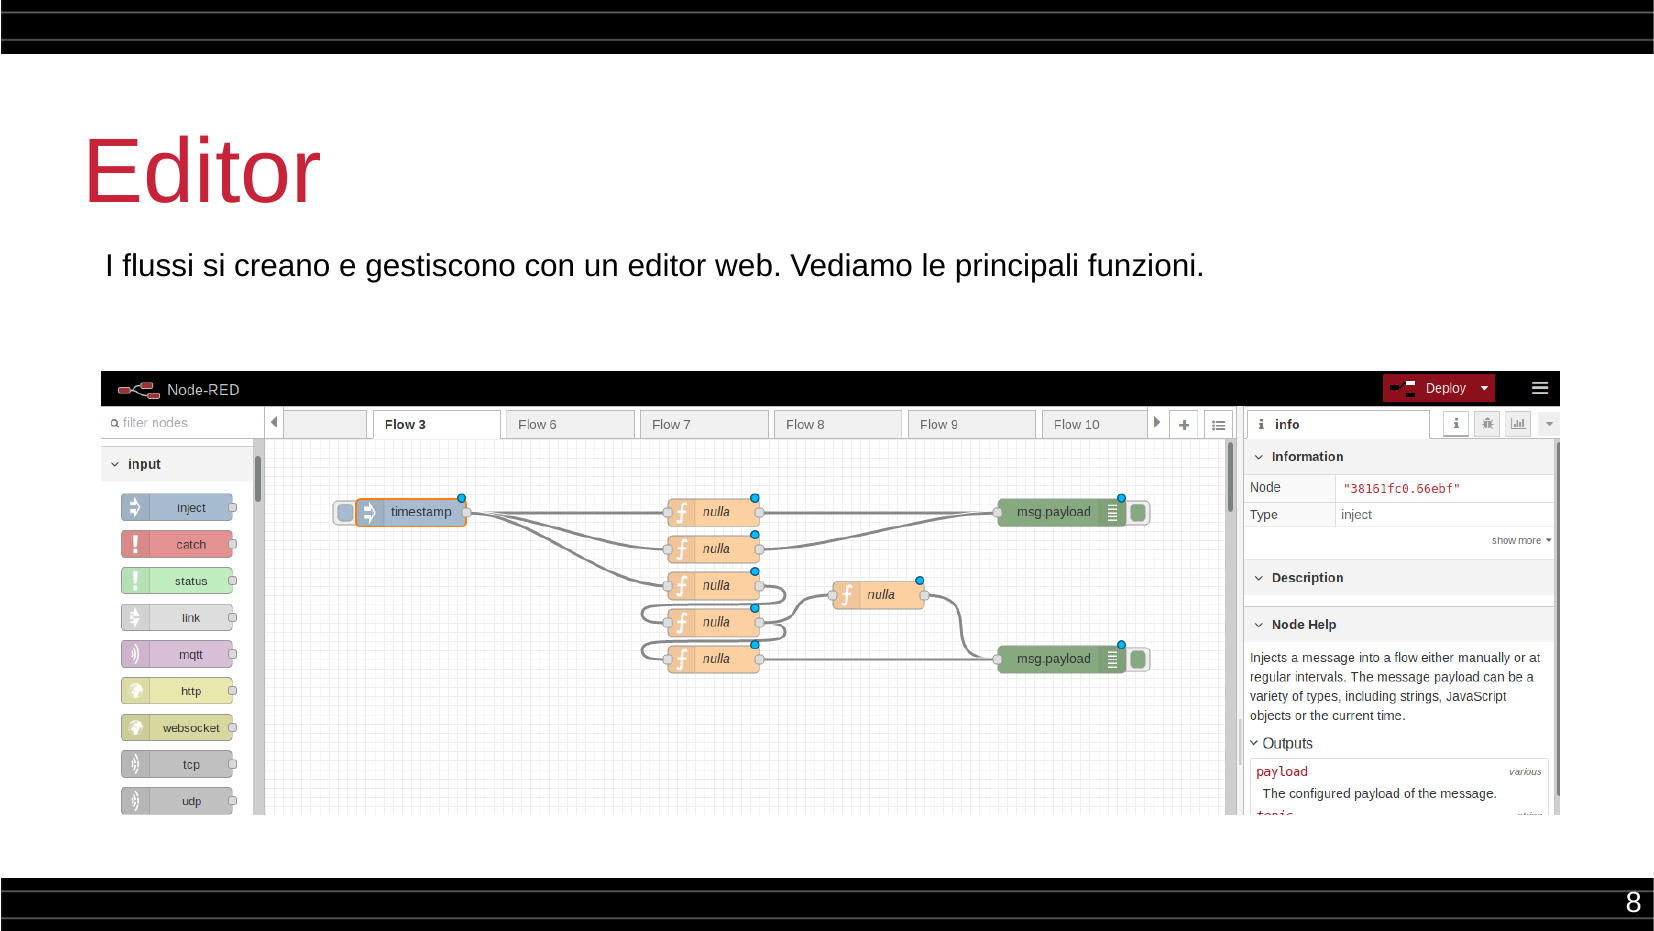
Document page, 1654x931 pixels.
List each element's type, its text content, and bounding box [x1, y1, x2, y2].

picture [101, 371, 1560, 815]
list I flussi si creano e gestiscono con un editor web. Vediamo le principali funzioni. [82, 248, 1571, 355]
title Editor [82, 92, 1571, 248]
picture [1, 0, 1654, 54]
picture [1, 878, 1654, 931]
